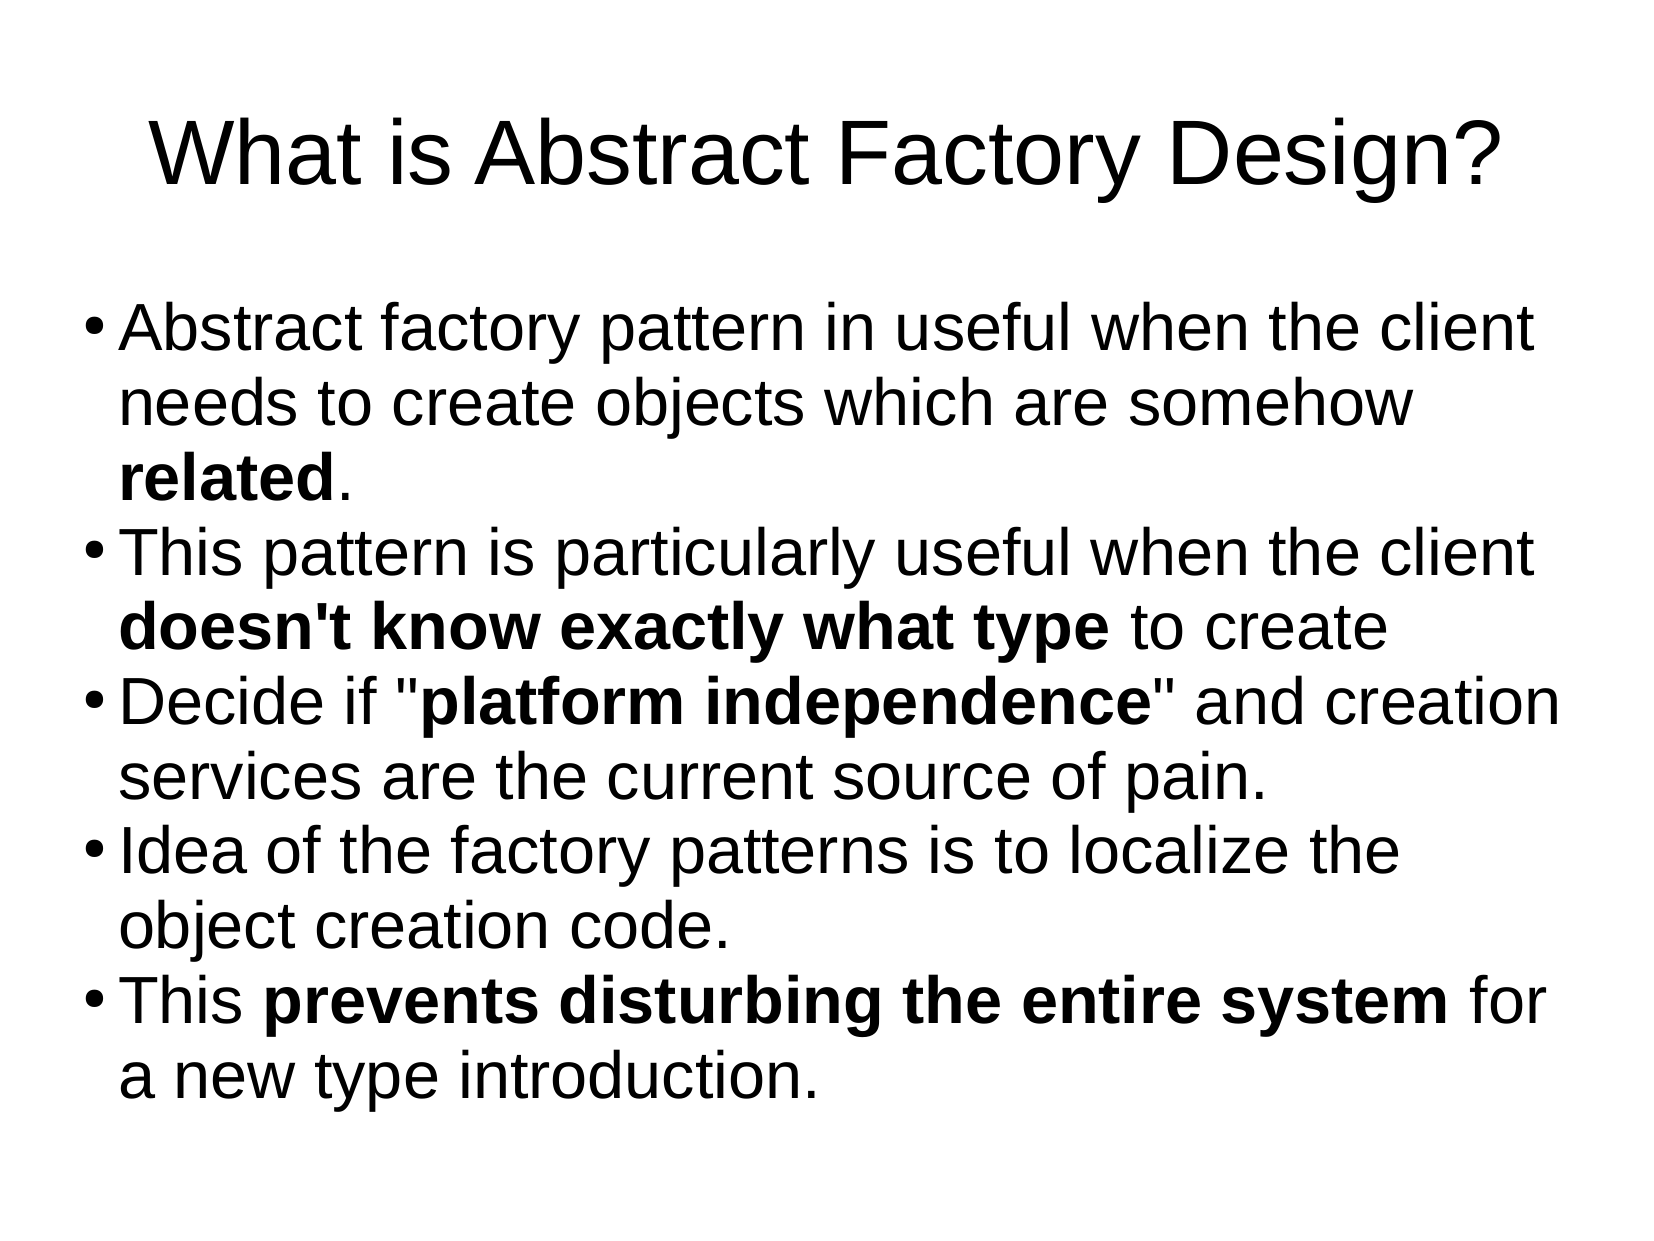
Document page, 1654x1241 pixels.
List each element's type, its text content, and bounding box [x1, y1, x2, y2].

subtitle Abstract factory pattern in useful when the client needs to create objects which are somehow related. This pattern is particularly useful when the client doesn't know exactly what type to create Decide if "platform independence" and creation services are the current source of pain. Idea of the factory patterns is to localize the object creation code. This prevents disturbing the entire system for a new type introduction. [82, 290, 1571, 1113]
title What is Abstract Factory Design? [82, 49, 1571, 257]
